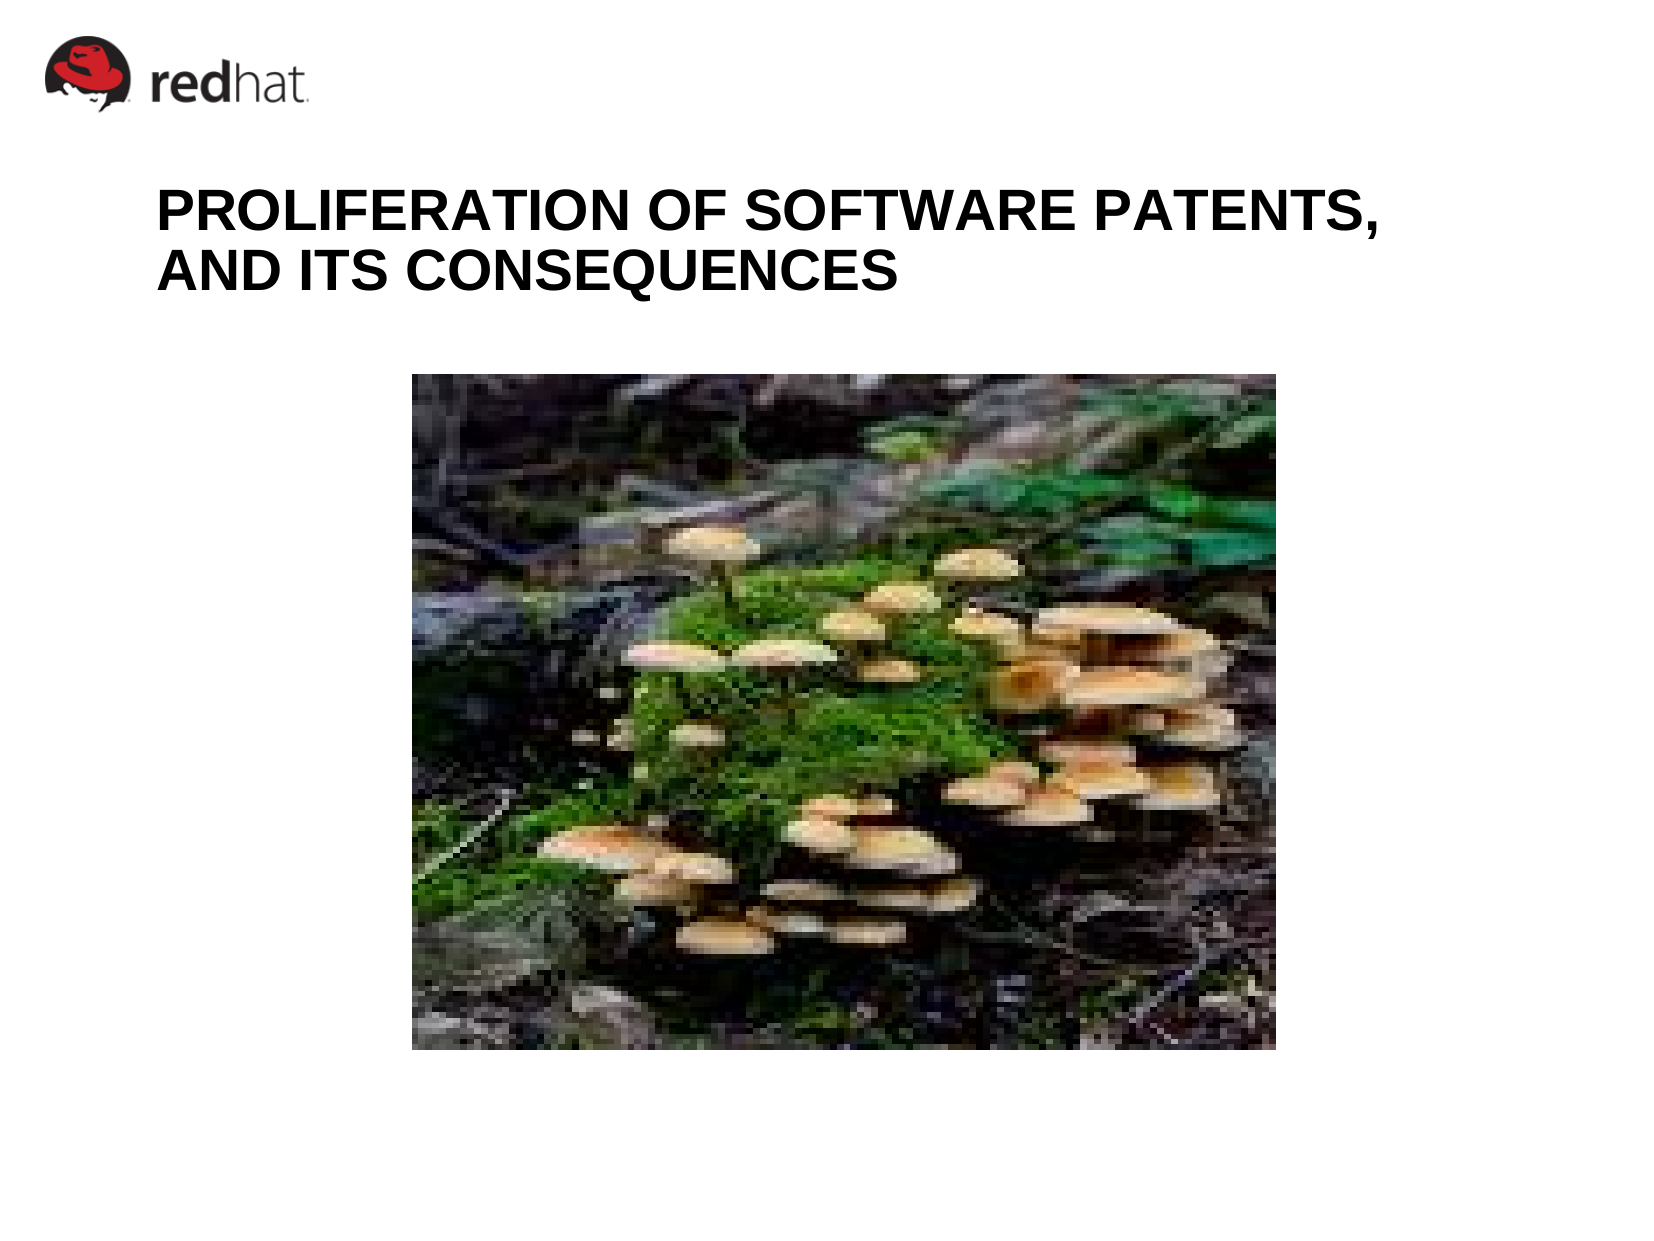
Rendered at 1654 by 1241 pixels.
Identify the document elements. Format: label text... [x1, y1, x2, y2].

picture [45, 36, 309, 122]
picture [412, 374, 1276, 1051]
title PROLIFERATION OF SOFTWARE PATENTS, AND ITS CONSEQUENCES [156, 179, 1502, 305]
